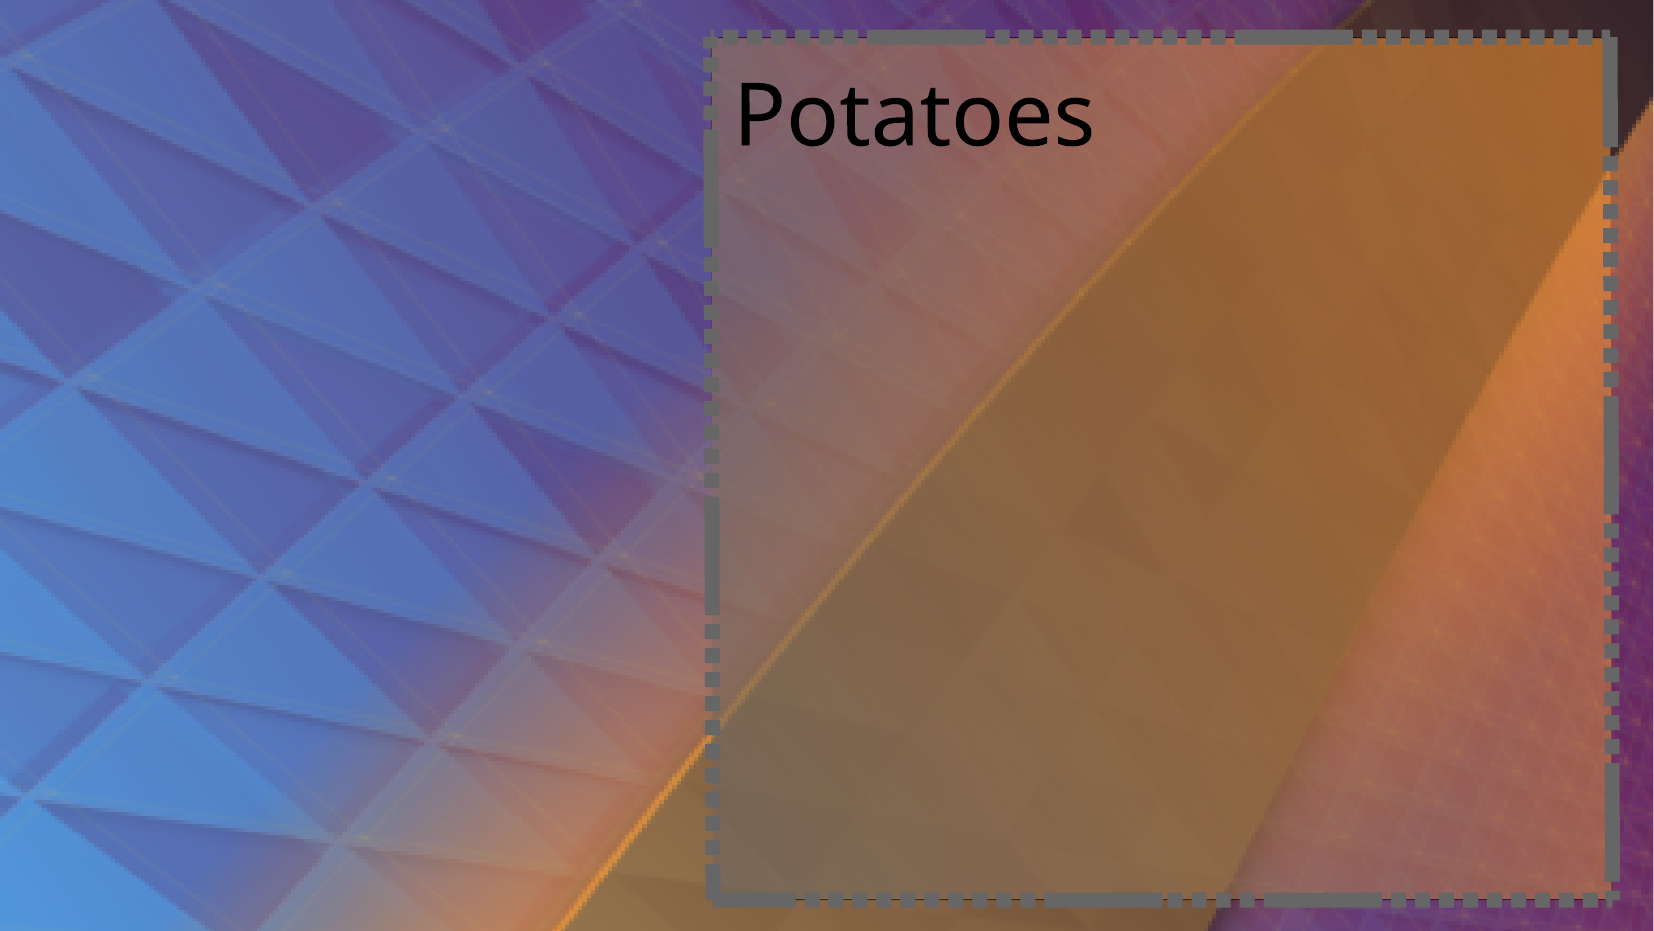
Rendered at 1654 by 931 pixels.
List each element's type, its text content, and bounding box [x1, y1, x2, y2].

picture [0, 0, 1654, 931]
text_box Potatoes [710, 37, 1613, 901]
